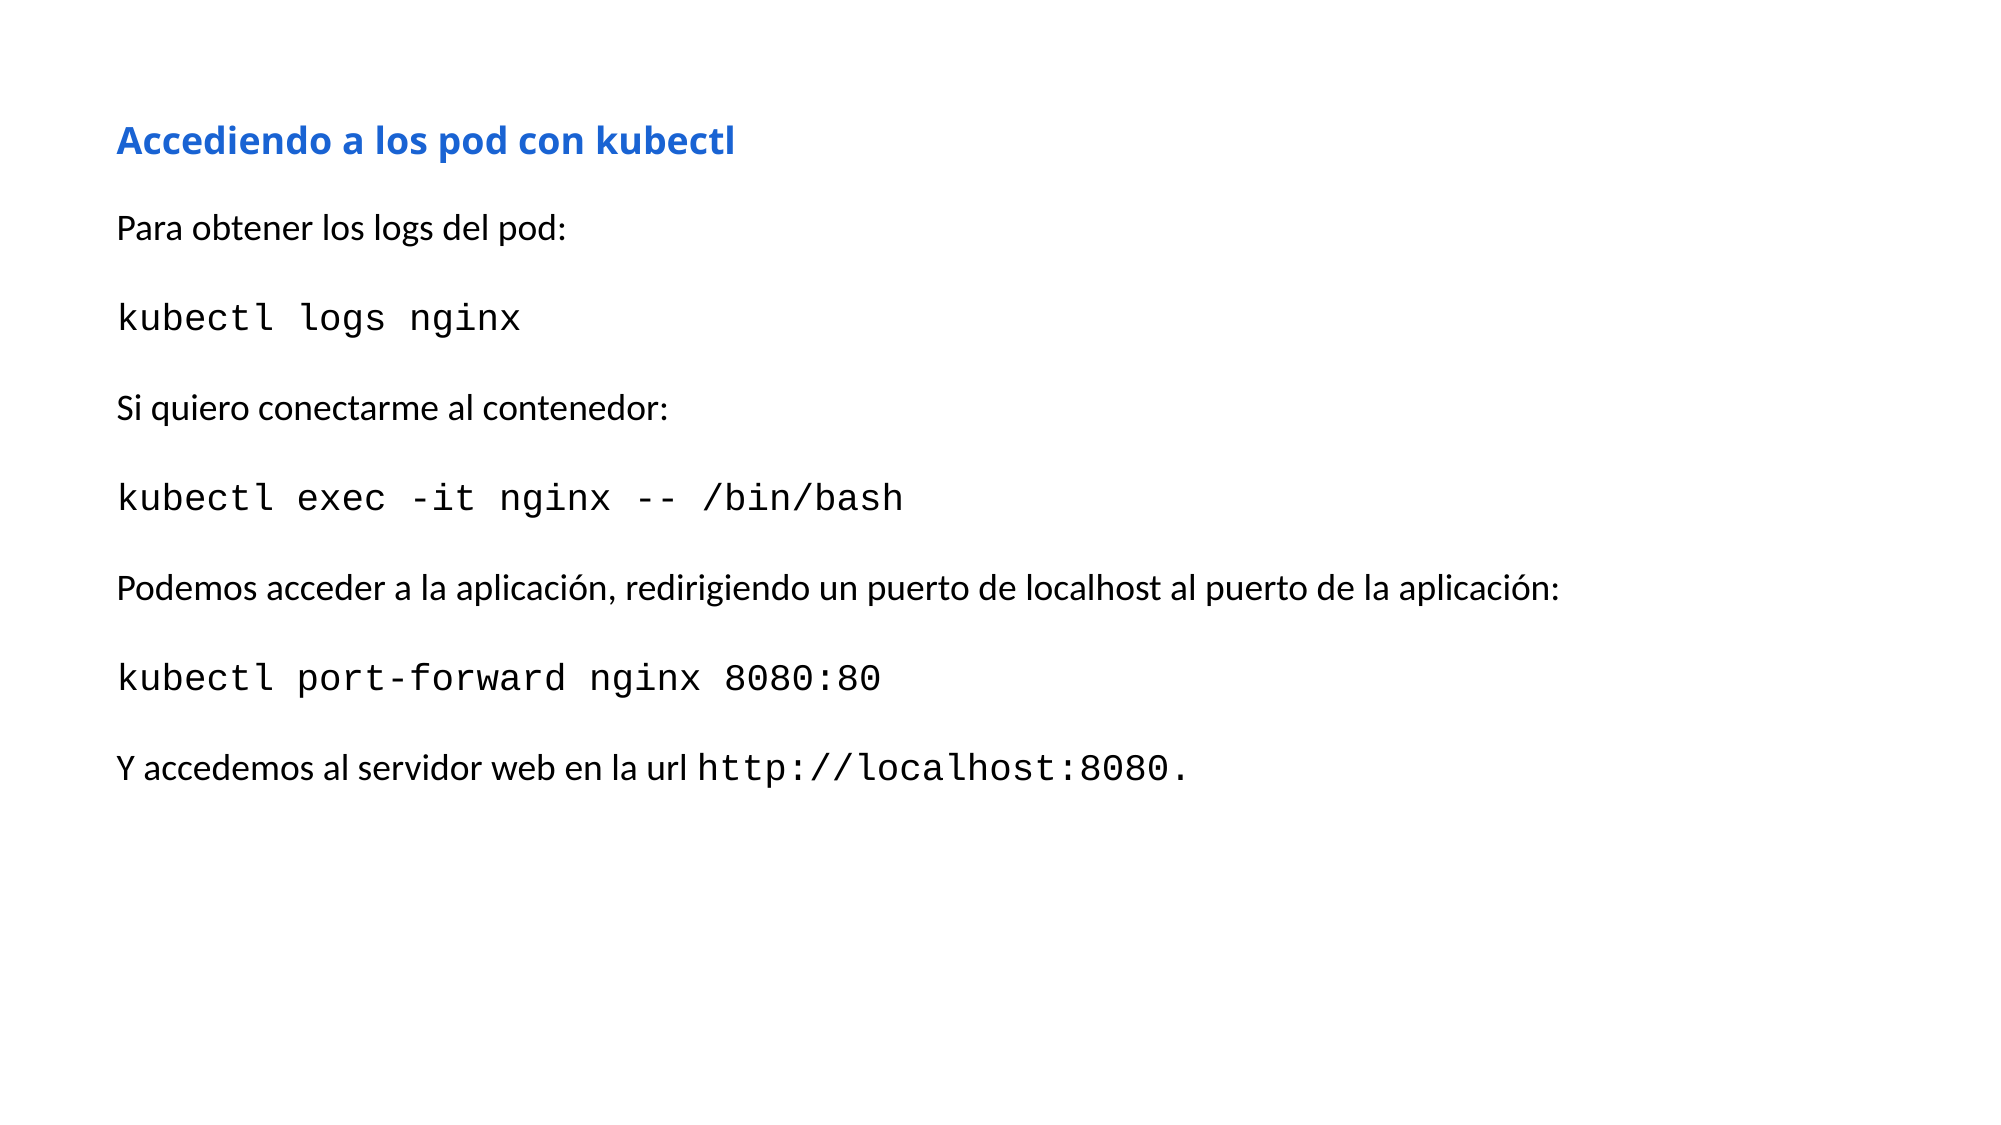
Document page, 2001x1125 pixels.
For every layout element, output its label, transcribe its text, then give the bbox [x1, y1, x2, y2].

text_box Accediendo a los pod con kubectl [101, 110, 912, 170]
text_box Para obtener los logs del pod: kubectl logs nginx Si quiero conectarme al contenedor: kubectl exec -it nginx -- /bin/bash Podemos acceder a la aplicación, redirigiendo un puerto de localhost al puerto de la aplicación: kubectl port-forward nginx 8080:80 Y accedemos al servidor web en la url http://localhost:8080. [101, 195, 1977, 901]
